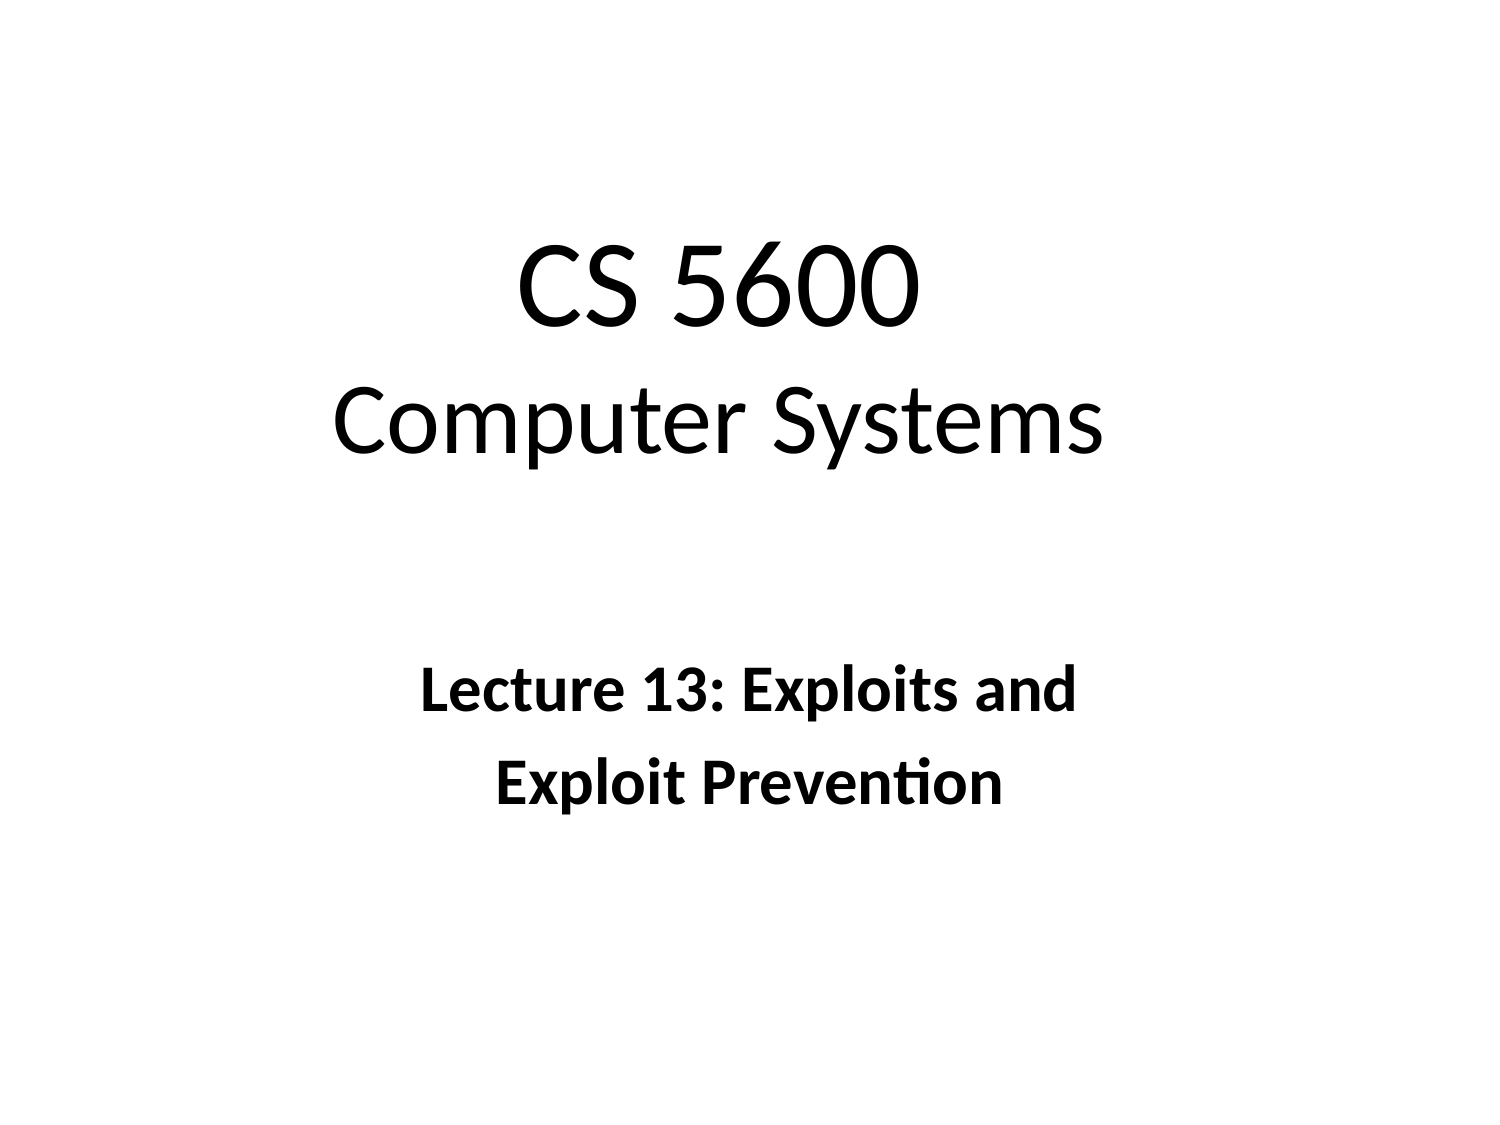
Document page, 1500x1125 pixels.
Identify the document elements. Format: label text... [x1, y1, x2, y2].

subtitle Lecture 13: Exploits and Exploit Prevention [225, 637, 1275, 925]
title CS 5600 Computer Systems [112, 187, 1326, 488]
